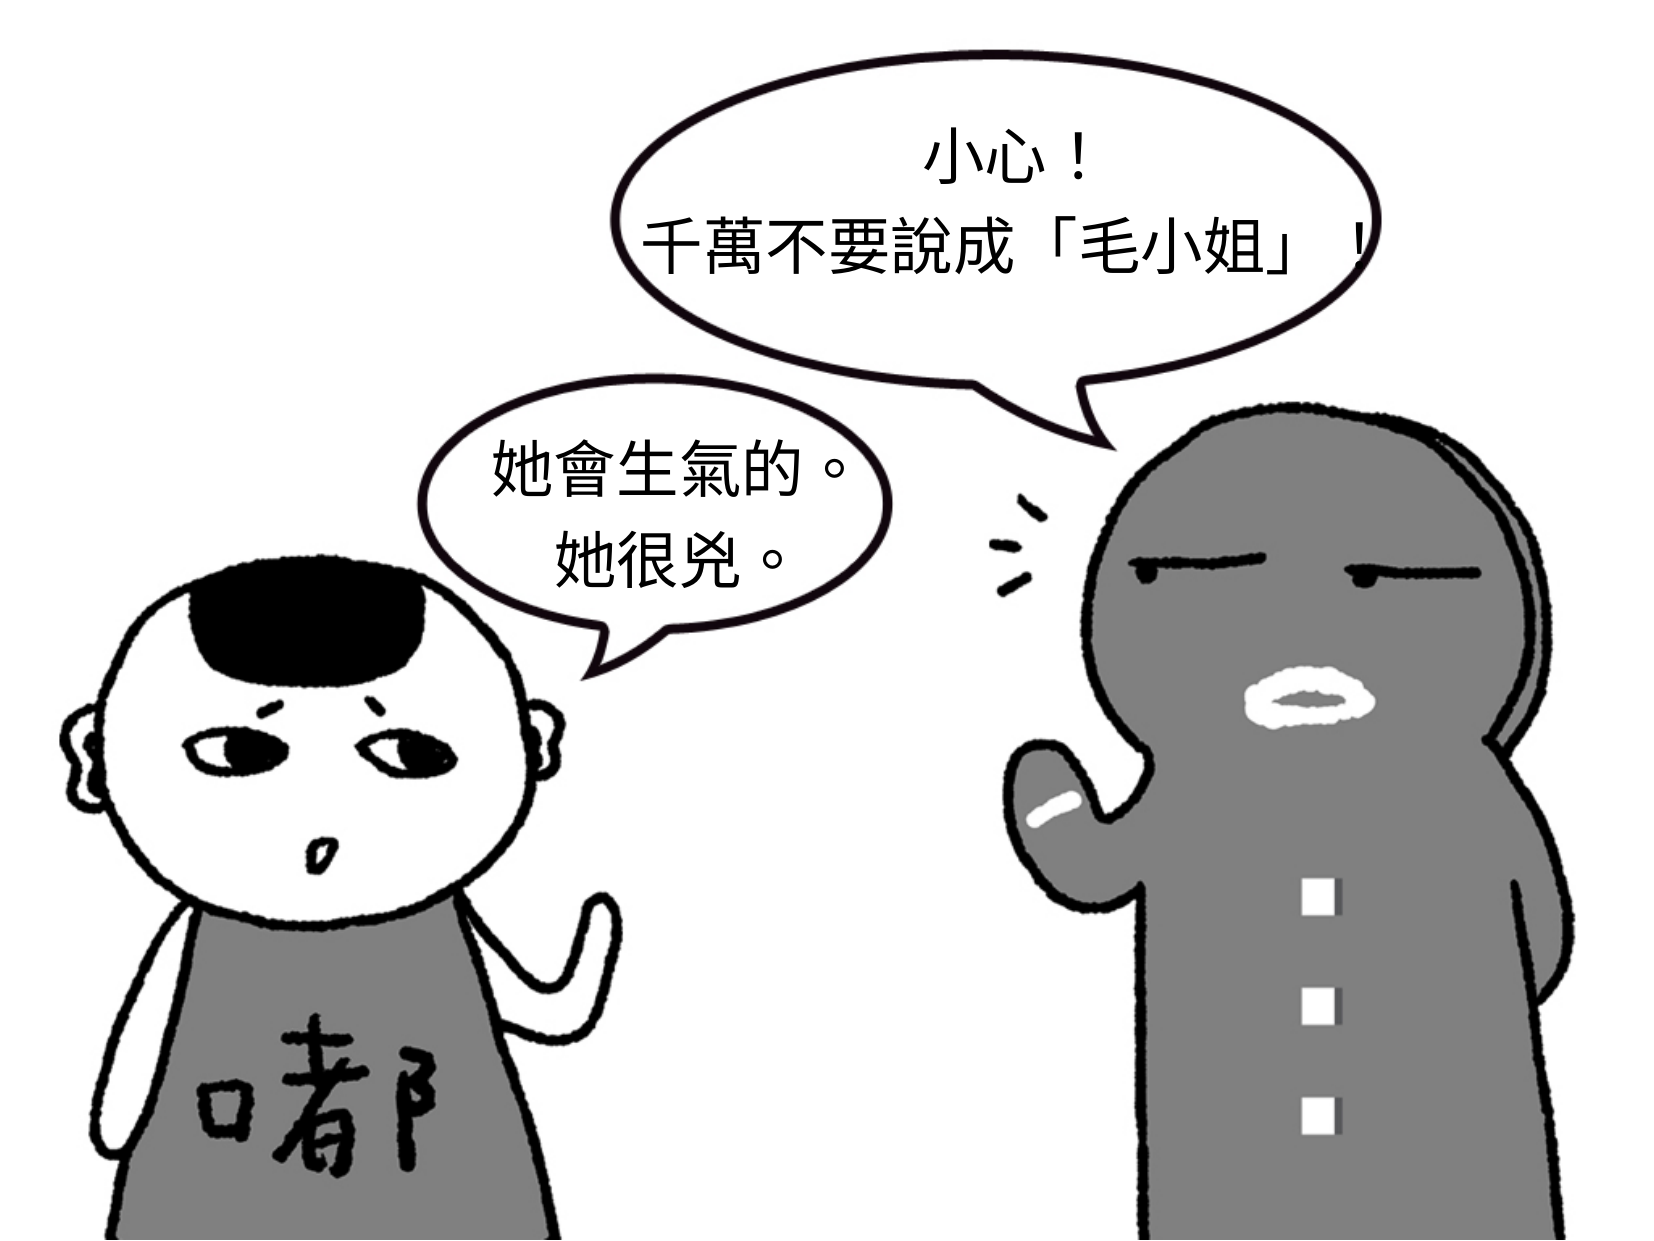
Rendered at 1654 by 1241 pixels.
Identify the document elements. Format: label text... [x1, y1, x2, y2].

title 小心！ 千萬不要說成「毛小姐」！ [578, 64, 1453, 330]
picture [0, 0, 1653, 1240]
title 她會生氣的。 她很兇。 [318, 407, 1040, 615]
